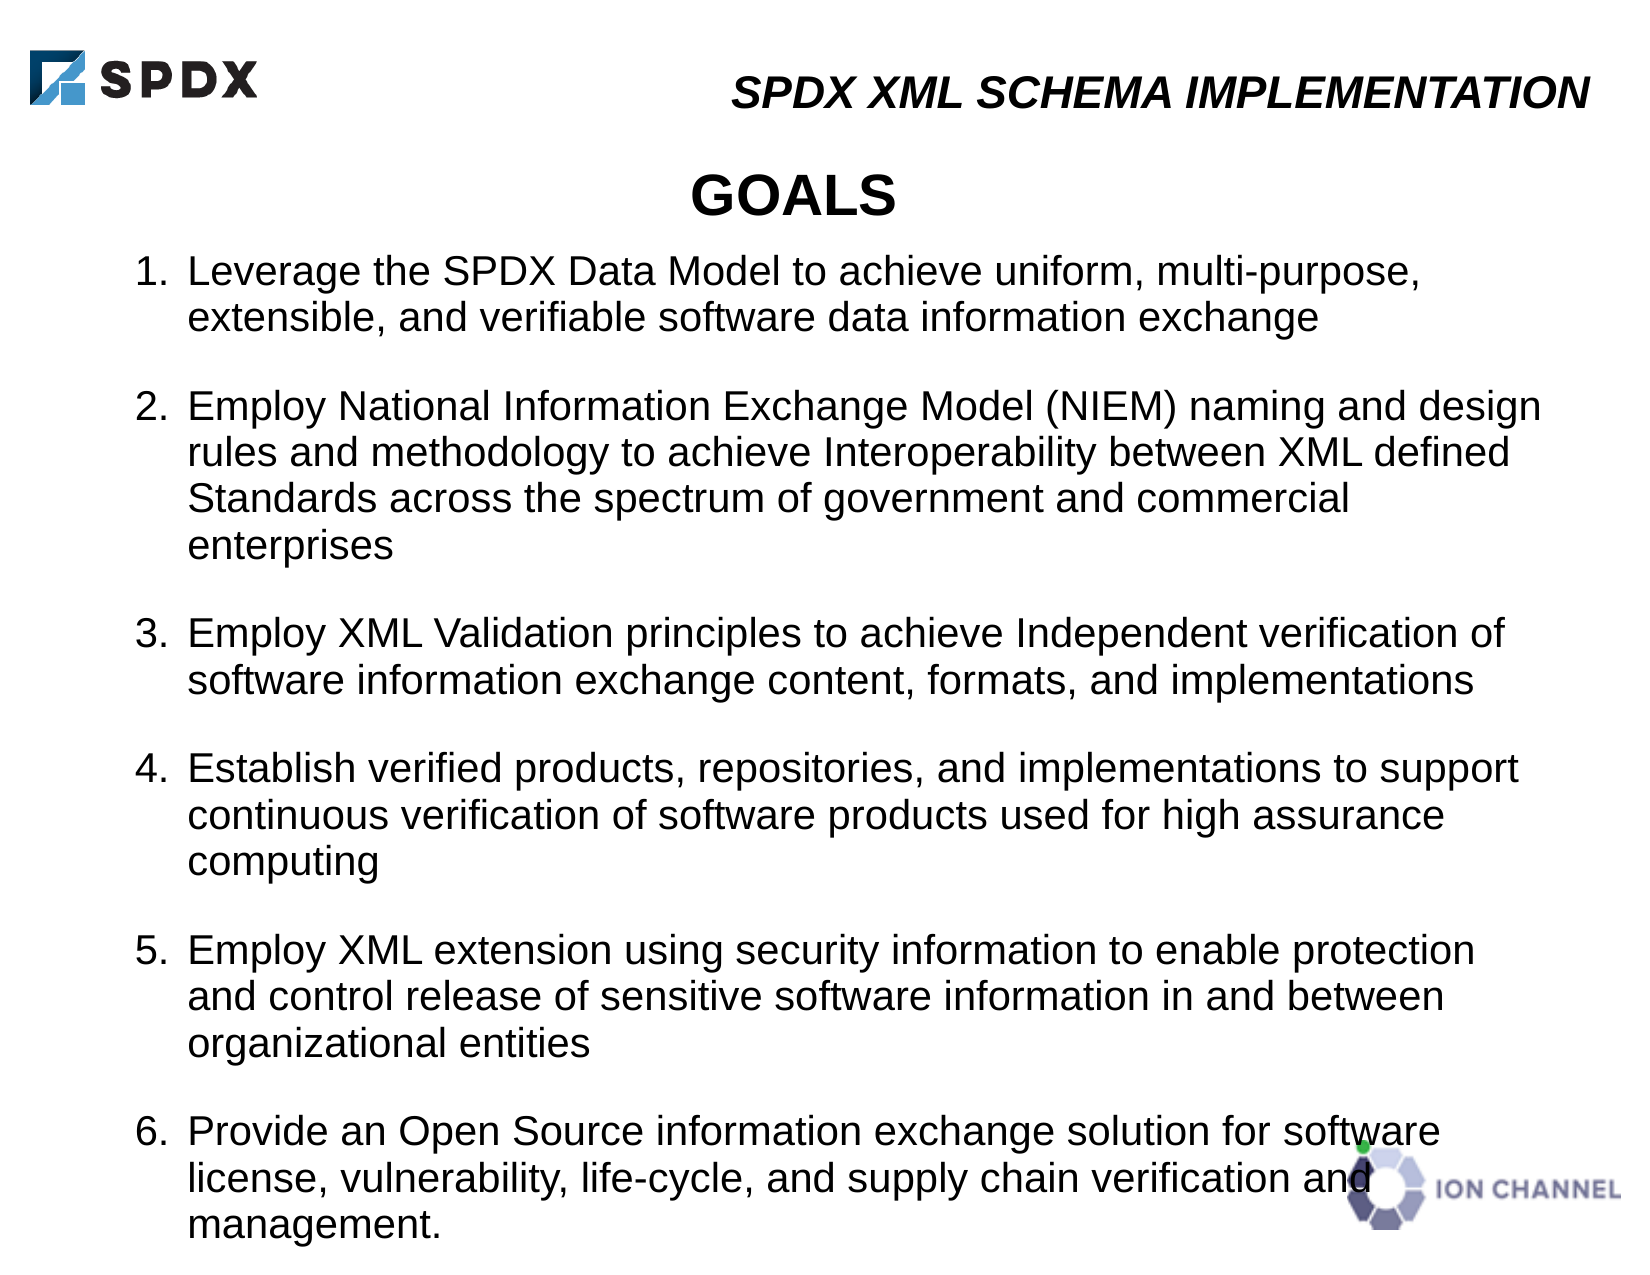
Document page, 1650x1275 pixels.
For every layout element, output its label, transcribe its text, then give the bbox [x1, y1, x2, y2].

picture [30, 29, 257, 105]
picture [1347, 1140, 1621, 1231]
text_box GOALS [676, 155, 913, 226]
text_box Leverage the SPDX Data Model to achieve uniform, multi-purpose, extensible, and verifiable software data information exchange Employ National Information Exchange Model (NIEM) naming and design rules and methodology to achieve Interoperability between XML defined Standards across the spectrum of government and commercial enterprises Employ XML Validation principles to achieve Independent verification of software information exchange content, formats, and implementations Establish verified products, repositories, and implementations to support continuous verification of software products used for high assurance computing Employ XML extension using security information to enable protection and control release of sensitive software information in and between organizational entities Provide an Open Source information exchange solution for software license, vulnerability, life-cycle, and supply chain verification and management. [120, 240, 1561, 1099]
text_box SPDX XML SCHEMA IMPLEMENTATION [690, 59, 1606, 121]
